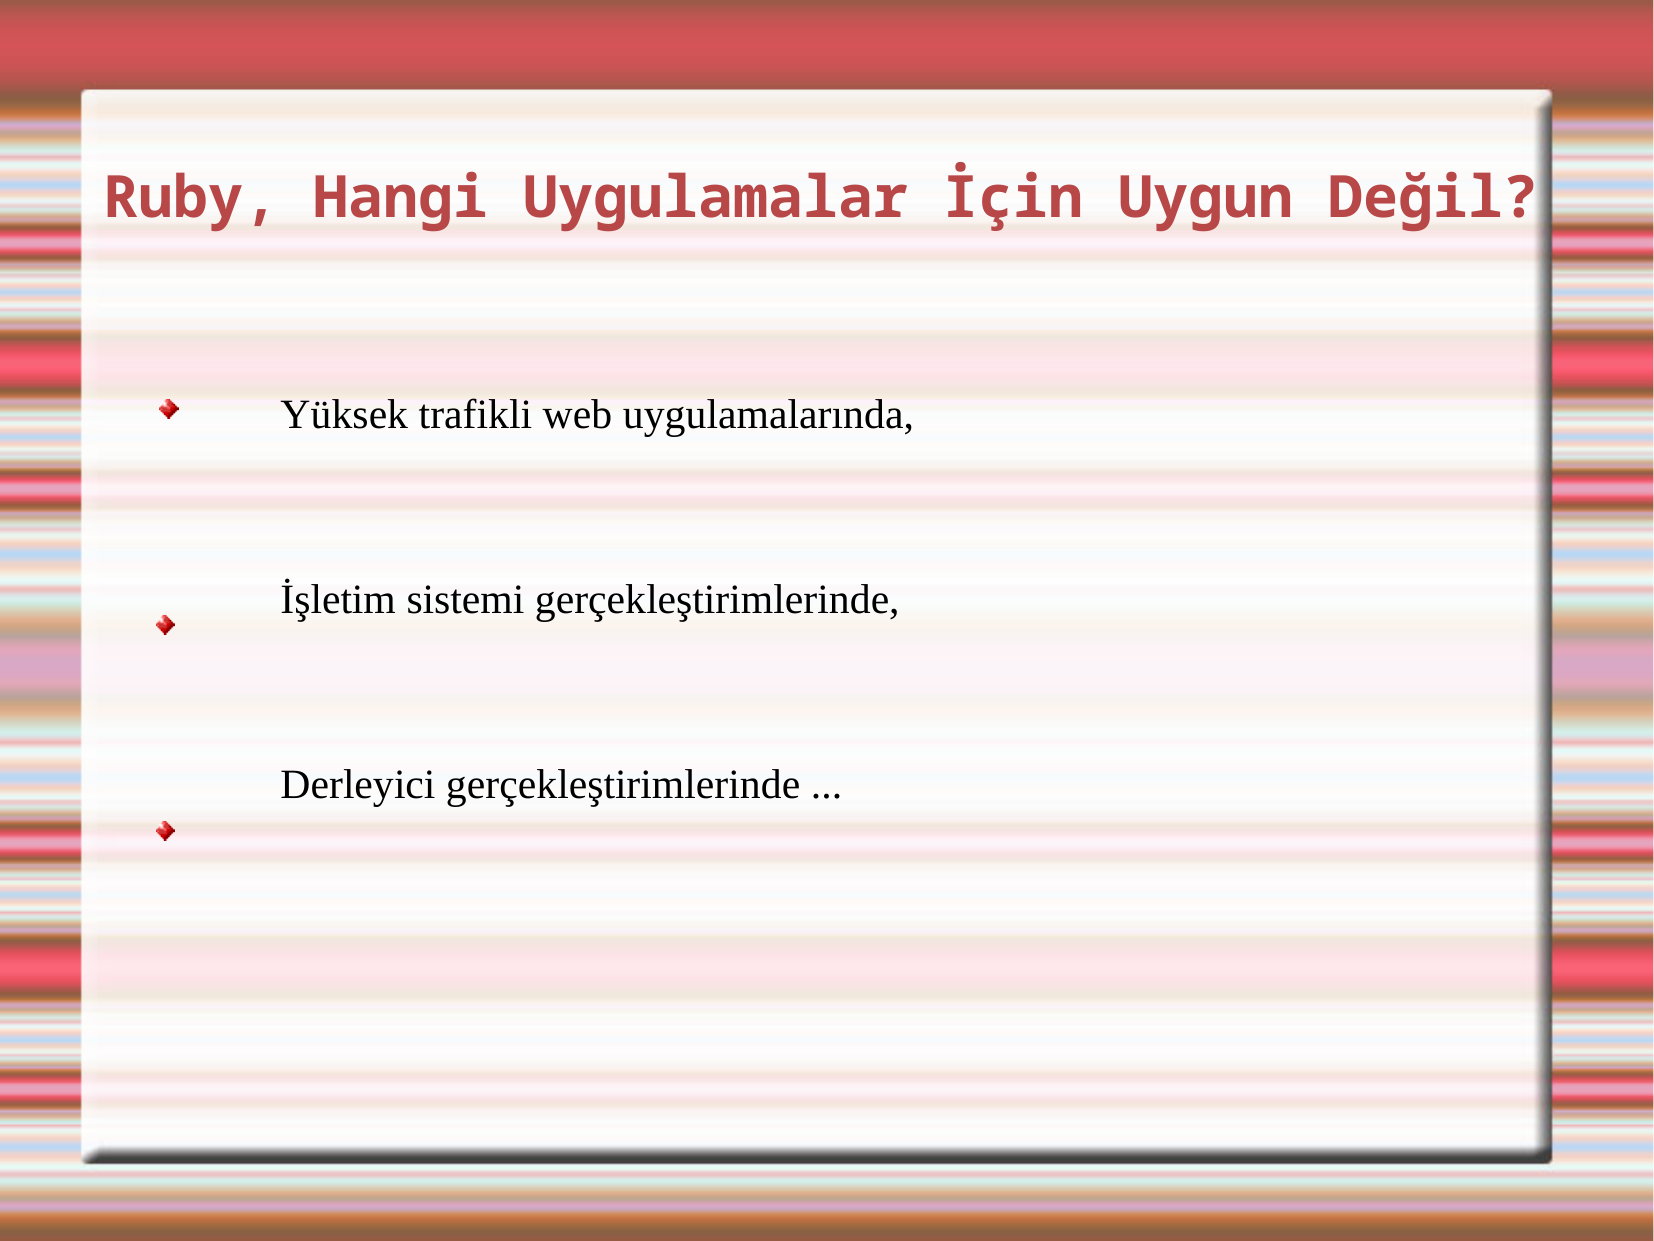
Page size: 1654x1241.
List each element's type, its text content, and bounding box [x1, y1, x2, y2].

text_box Yüksek trafikli web uygulamalarında, İşletim sistemi gerçekleştirimlerinde, Derleyici gerçekleştirimlerinde ... [265, 383, 1418, 954]
text_box Ruby, Hangi Uygulamalar İçin Uygun Değil? [88, 147, 1565, 230]
picture [0, 0, 1654, 1241]
